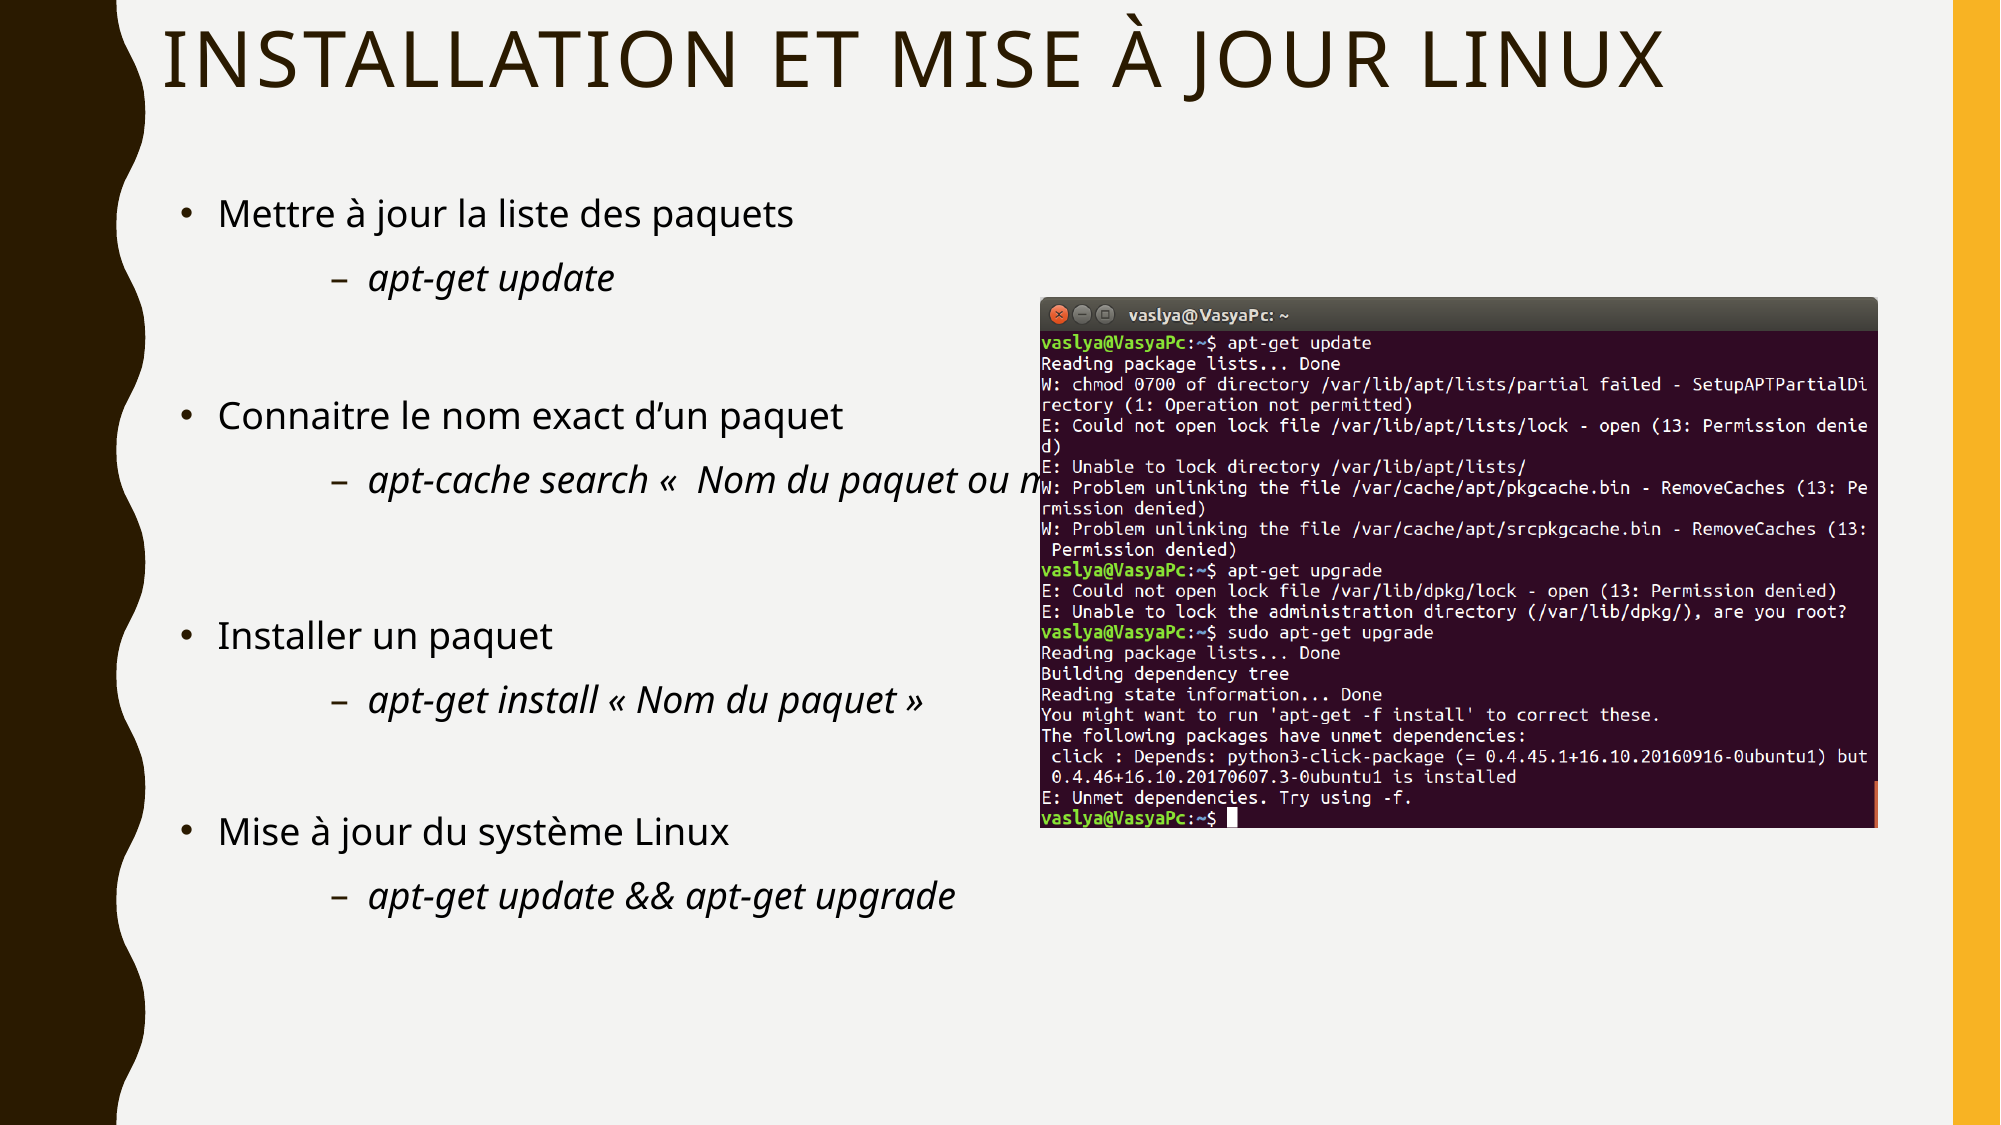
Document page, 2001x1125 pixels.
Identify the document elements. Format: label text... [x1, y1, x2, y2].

text_box Connaitre le nom exact d’un paquet apt-cache search « Nom du paquet ou mot clé» [165, 380, 1040, 542]
title Installation et mise à jour linux [147, 13, 1818, 161]
text_box Installer un paquet apt-get install « Nom du paquet » [165, 600, 1040, 762]
list Mettre à jour la liste des paquets apt-get update [165, 178, 1835, 340]
text_box Mise à jour du système Linux apt-get update && apt-get upgrade [165, 795, 1835, 957]
picture [1040, 297, 1878, 828]
